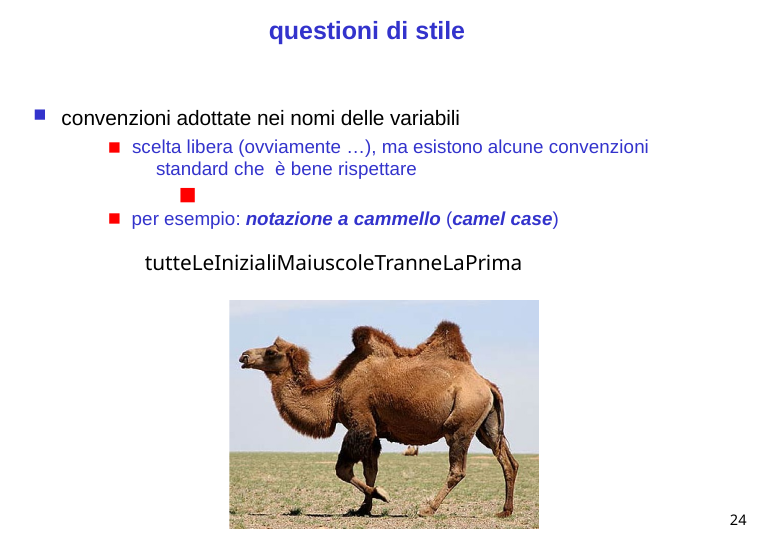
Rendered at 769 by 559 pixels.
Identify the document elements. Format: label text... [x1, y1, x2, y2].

text_box 24 [727, 509, 750, 531]
text_box [229, 300, 539, 528]
text_box convenzioni adottate nei nomi delle variabili scelta libera (ovviamente …), ma esistono alcune convenzioni standard che è bene rispettare per esempio: notazione a cammello (camel case) tutteLeInizialiMaiuscoleTranneLaPrima [29, 97, 722, 272]
title questioni di stile [266, 12, 469, 47]
